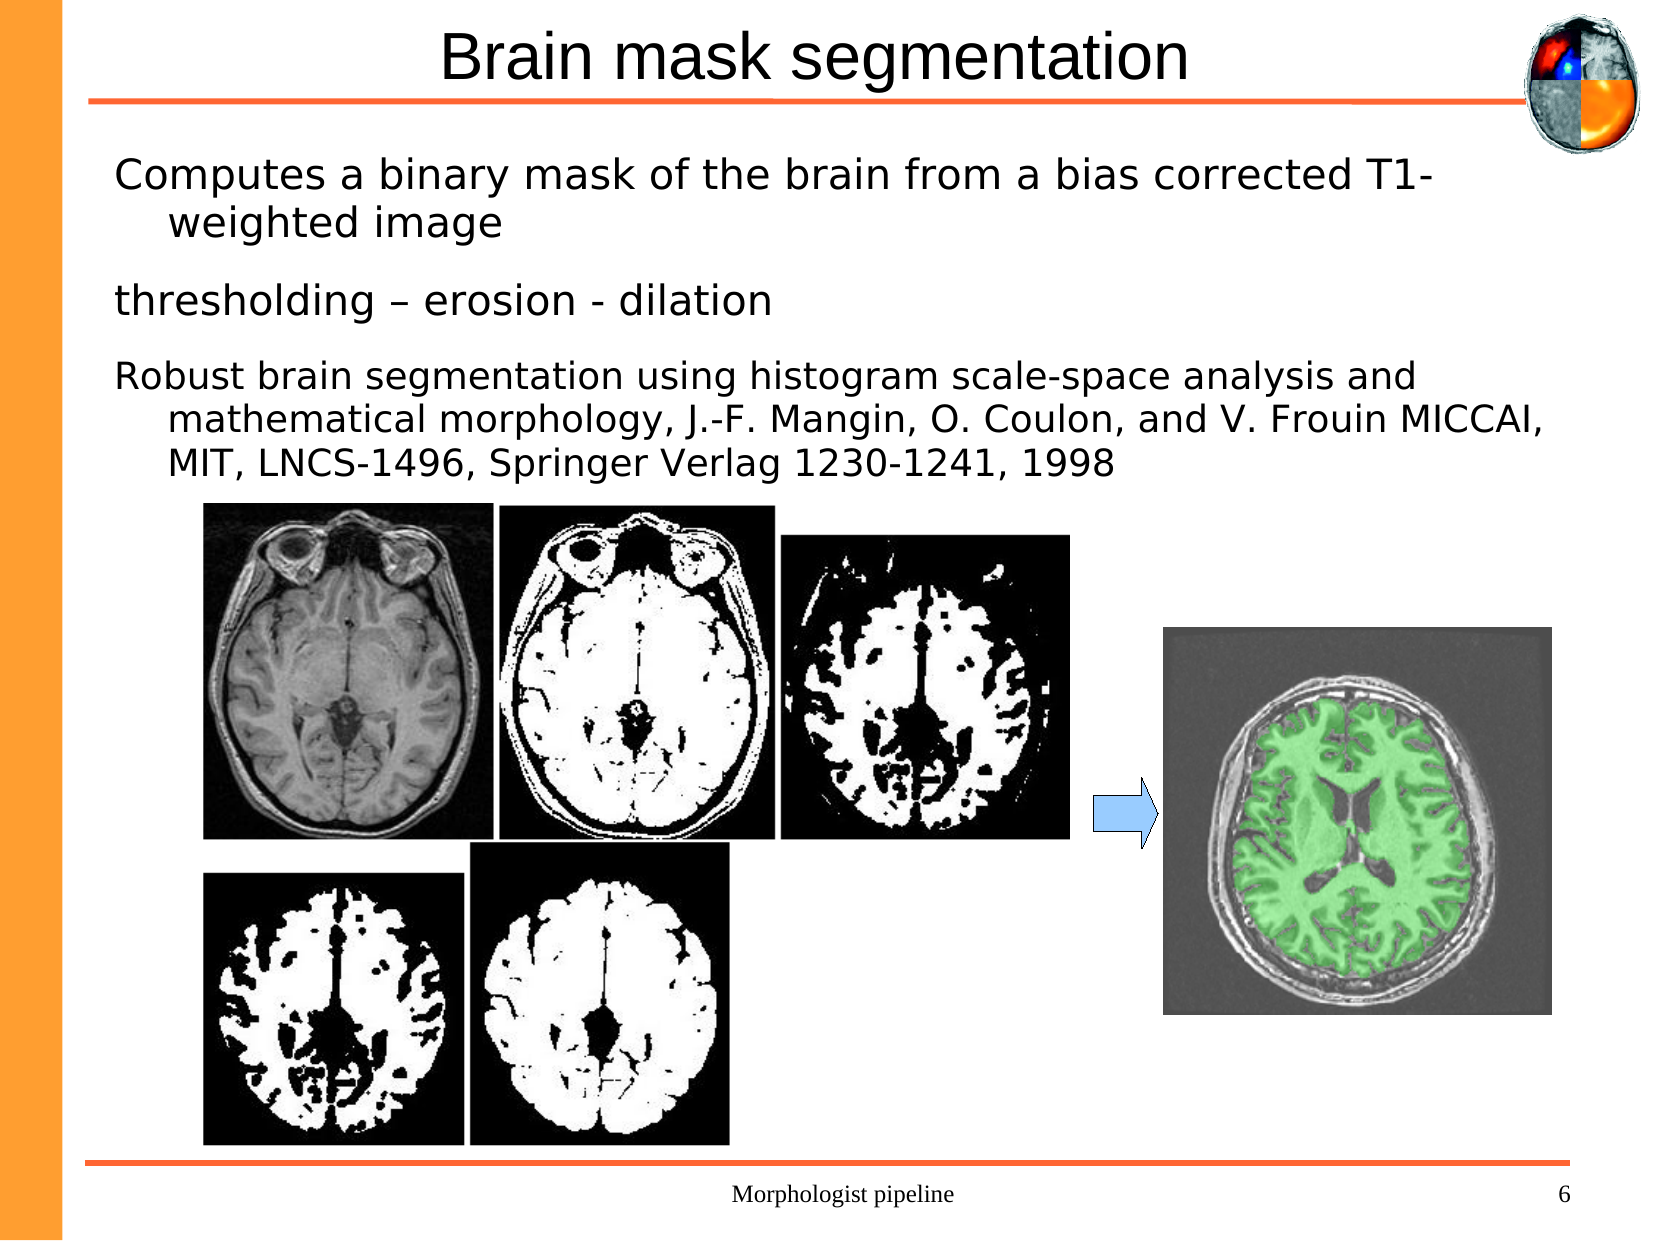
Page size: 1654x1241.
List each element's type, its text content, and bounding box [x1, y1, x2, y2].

list Computes a binary mask of the brain from a bias corrected T1-weighted image thresholding – erosion - dilation Robust brain segmentation using histogram scale-space analysis and mathematical morphology, J.-F. Mangin, O. Coulon, and V. Frouin MICCAI, MIT, LNCS-1496, Springer Verlag 1230-1241, 1998 [96, 150, 1564, 1094]
title Brain mask segmentation [120, 19, 1510, 94]
picture [1163, 627, 1552, 1015]
picture [202, 503, 1070, 1152]
picture [1523, 13, 1642, 156]
text_box [1093, 777, 1159, 849]
